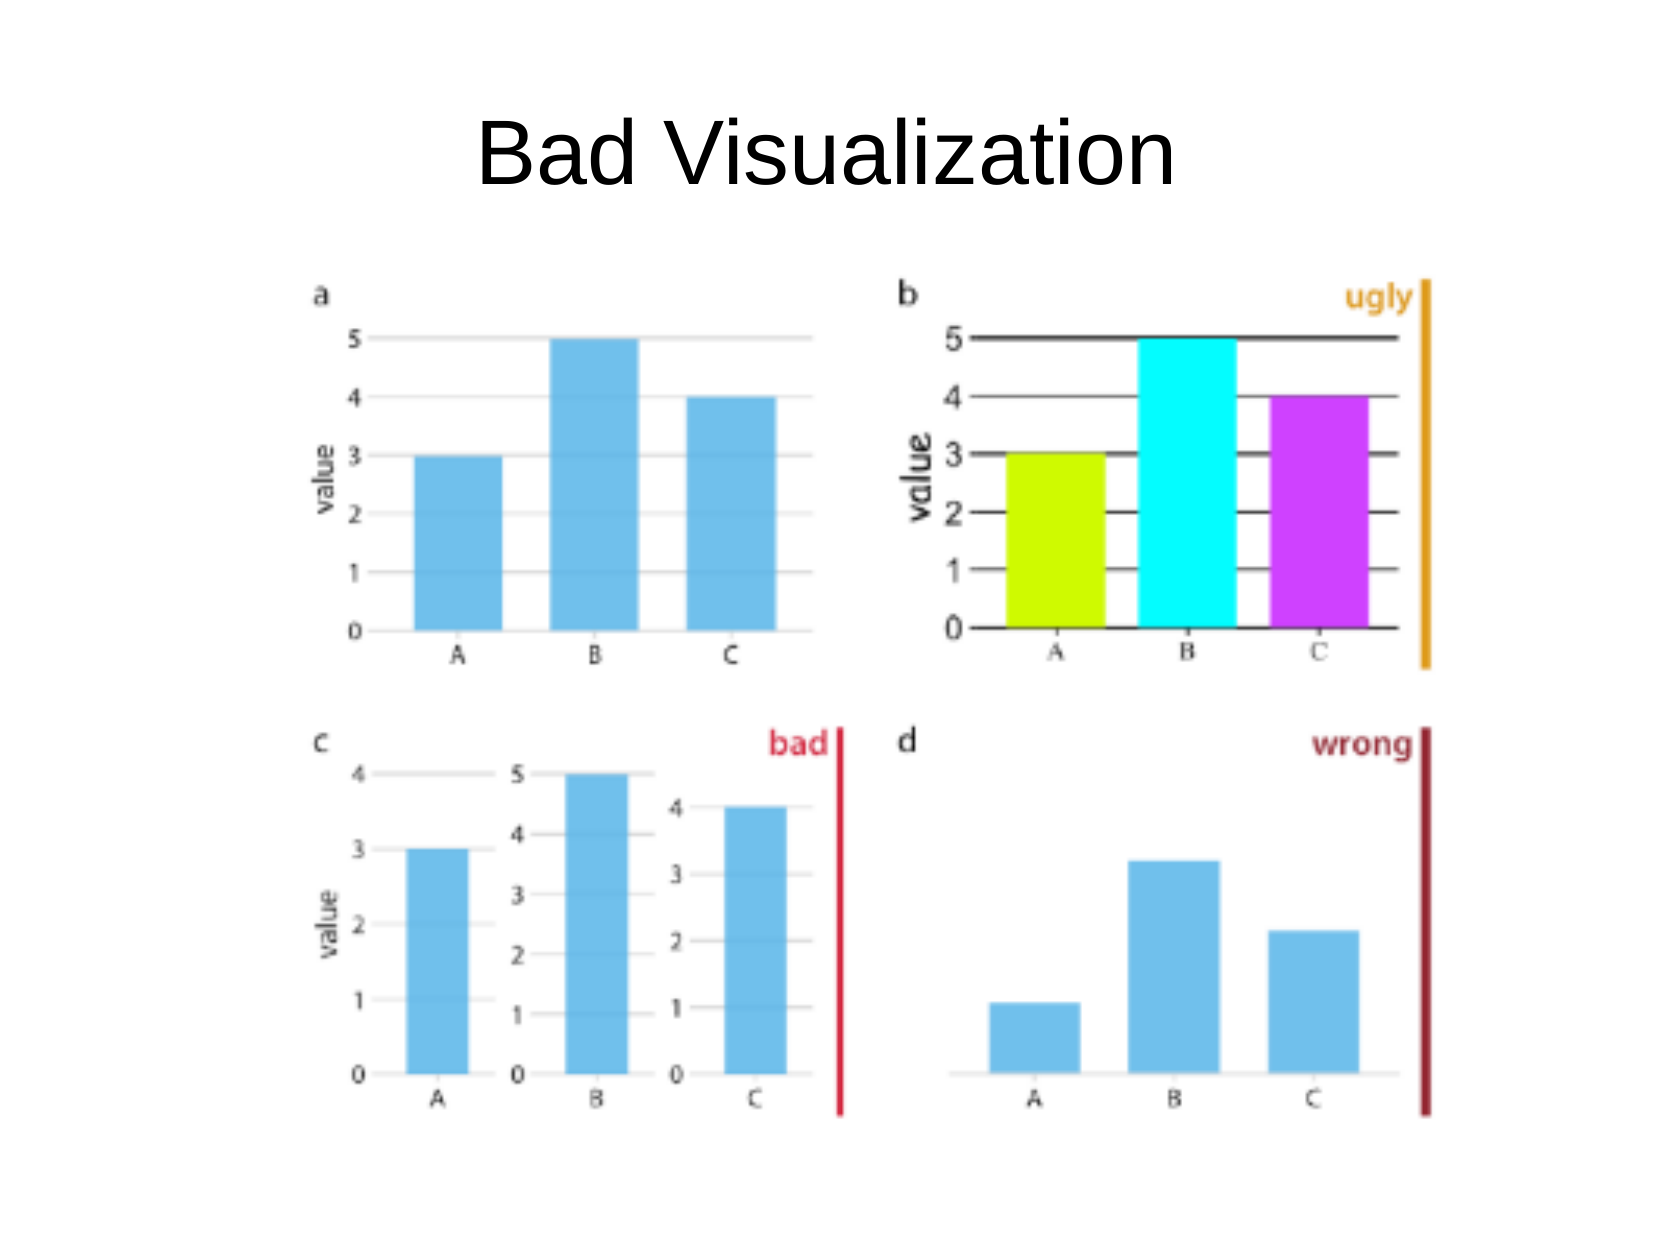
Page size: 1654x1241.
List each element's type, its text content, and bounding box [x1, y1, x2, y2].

picture [275, 230, 1476, 1166]
title Bad Visualization [82, 49, 1571, 257]
